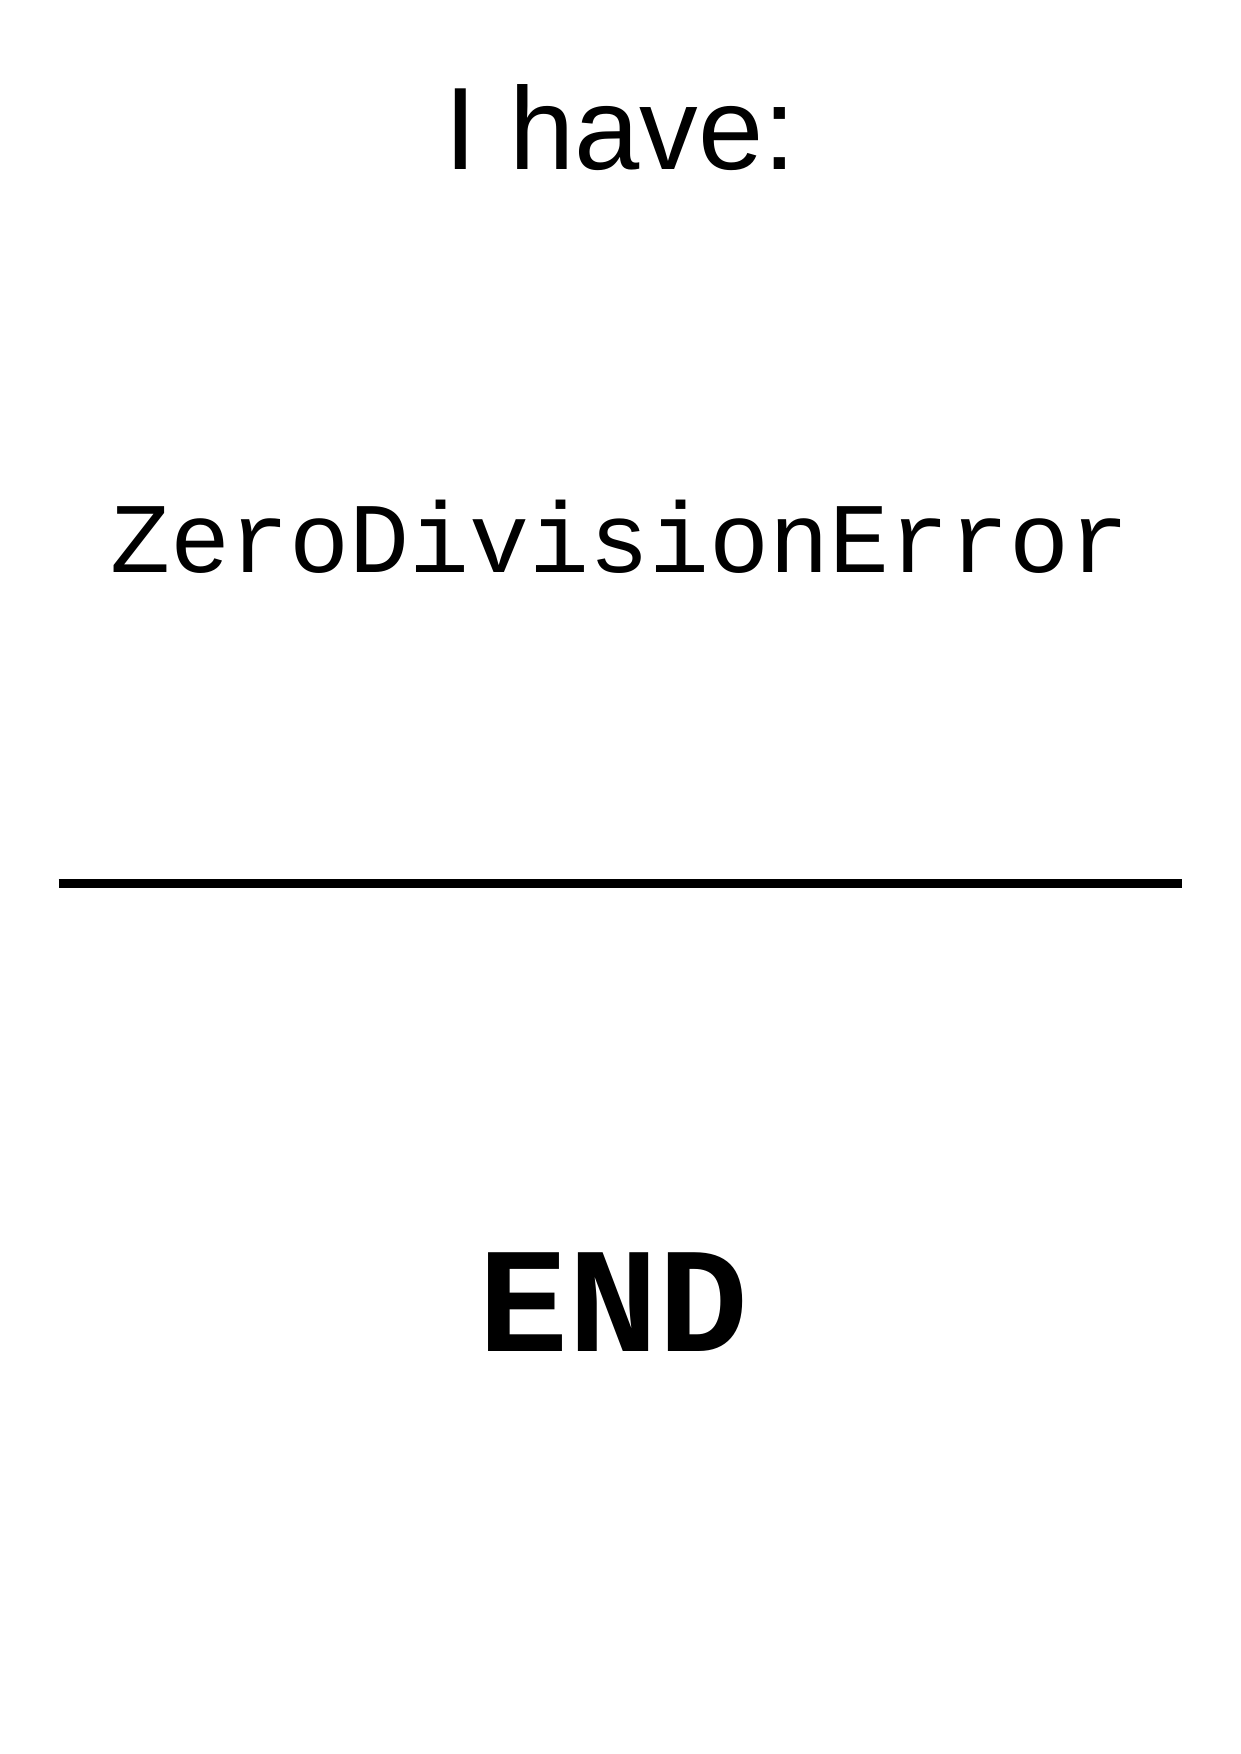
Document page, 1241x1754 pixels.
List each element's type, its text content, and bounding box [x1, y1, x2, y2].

subtitle I have: [58, 49, 1182, 209]
text_box ZeroDivisionError [58, 268, 1182, 824]
text_box END [52, 1033, 1176, 1589]
